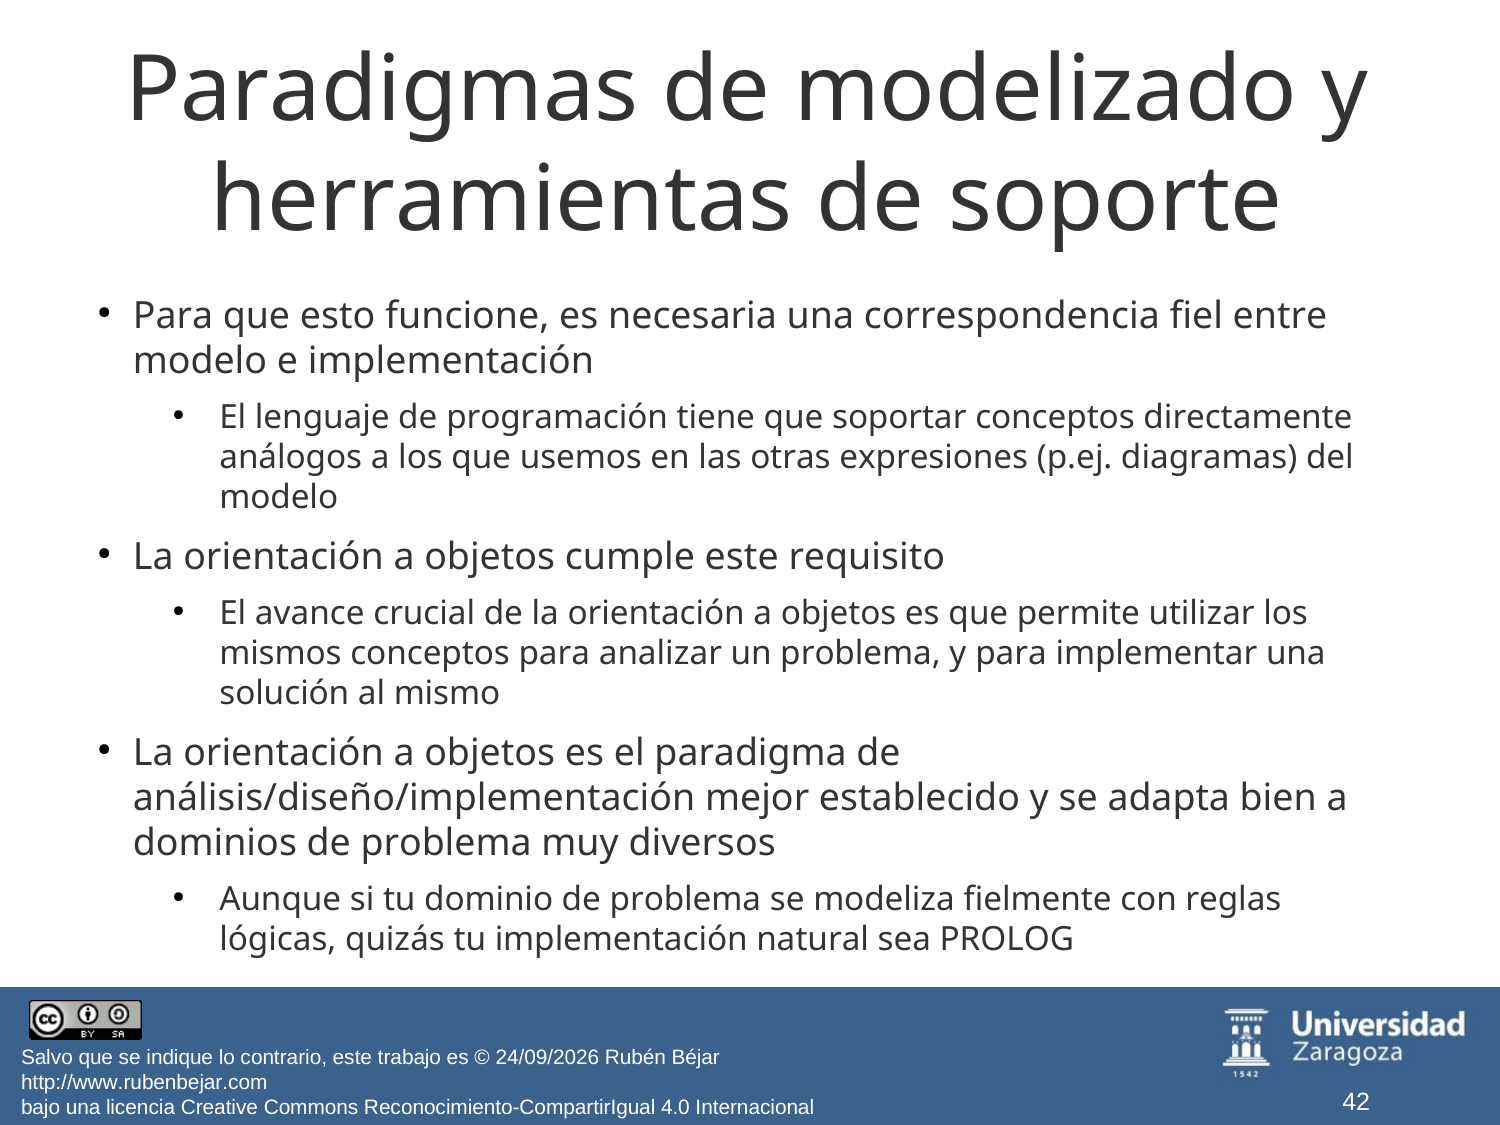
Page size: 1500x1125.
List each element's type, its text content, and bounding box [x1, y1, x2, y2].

picture [0, 987, 1500, 1125]
title Paradigmas de modelizado y herramientas de soporte [74, 21, 1420, 257]
list Para que esto funcione, es necesaria una correspondencia fiel entre modelo e implementación El lenguaje de programación tiene que soportar conceptos directamente análogos a los que usemos en las otras expresiones (p.ej. diagramas) del modelo La orientación a objetos cumple este requisito El avance crucial de la orientación a objetos es que permite utilizar los mismos conceptos para analizar un problema, y para implementar una solución al mismo La orientación a objetos es el paradigma de análisis/diseño/implementación mejor establecido y se adapta bien a dominios de problema muy diversos Aunque si tu dominio de problema se modeliza fielmente con reglas lógicas, quizás tu implementación natural sea PROLOG [82, 283, 1418, 957]
